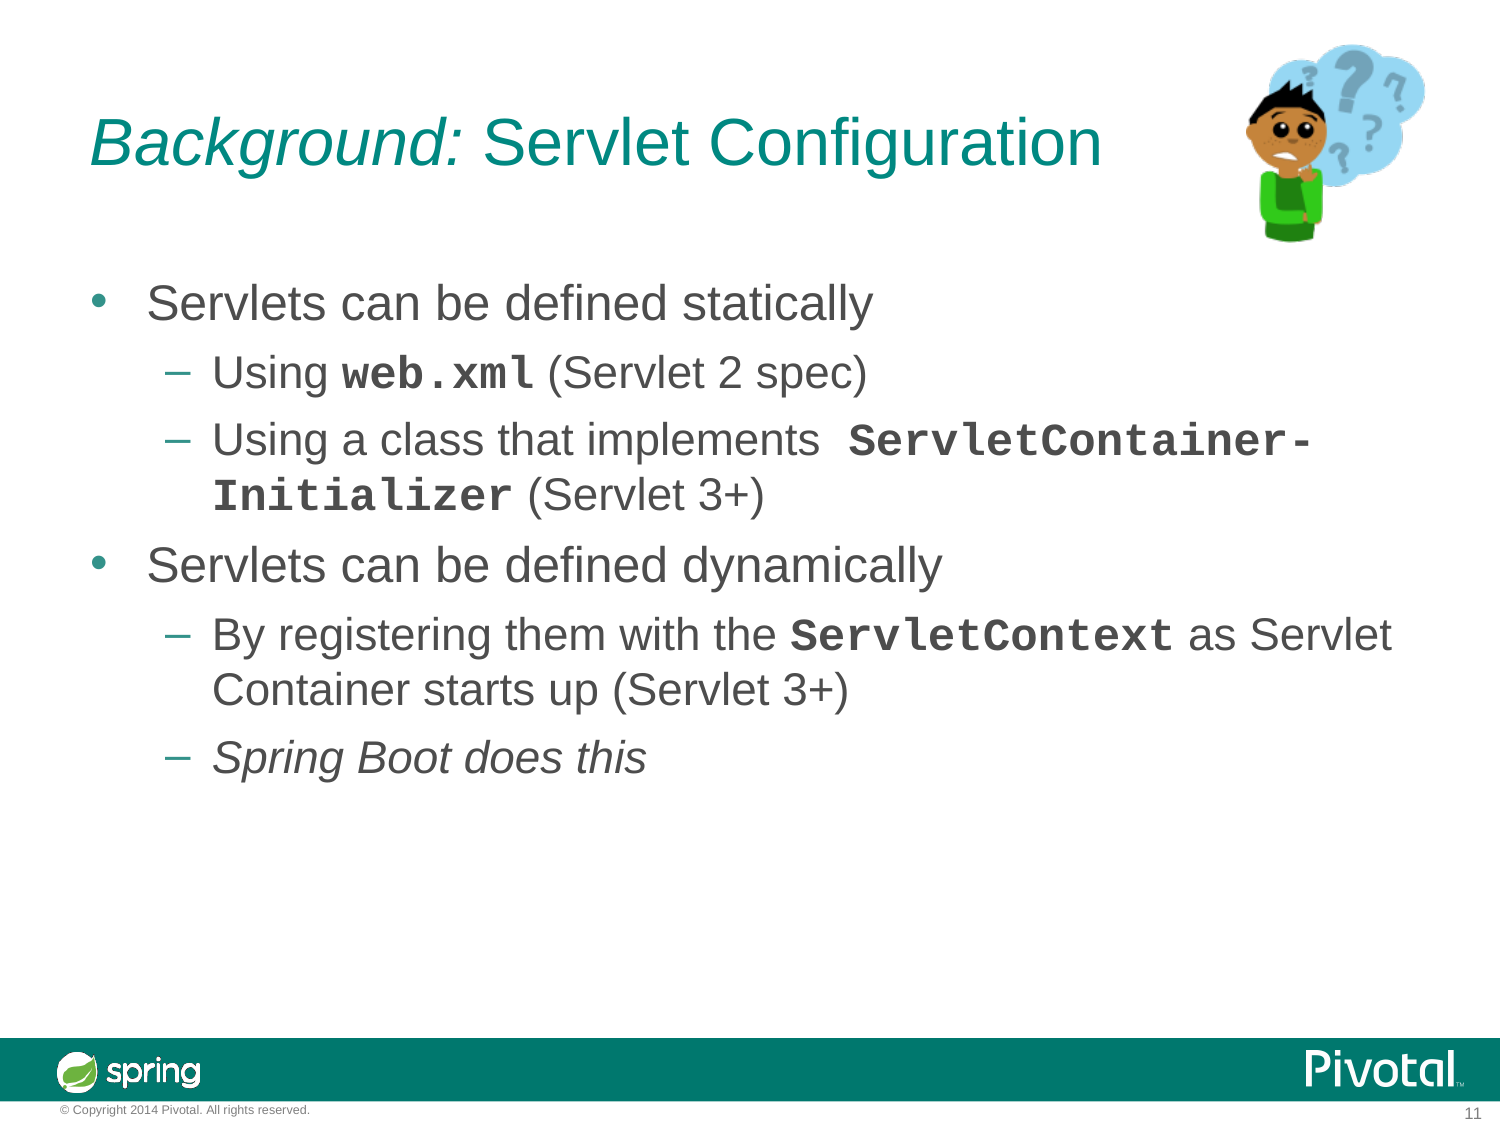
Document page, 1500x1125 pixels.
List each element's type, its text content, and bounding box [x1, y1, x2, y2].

picture [1246, 44, 1426, 243]
picture [1306, 1050, 1464, 1087]
list Servlets can be defined statically Using web.xml (Servlet 2 spec) Using a class that implements ServletContainer-Initializer (Servlet 3+) Servlets can be defined dynamically By registering them with the ServletContext as Servlet Container starts up (Servlet 3+) Spring Boot does this [75, 262, 1426, 1005]
title Background: Servlet Configuration [75, 44, 1246, 233]
picture [32, 1041, 210, 1103]
